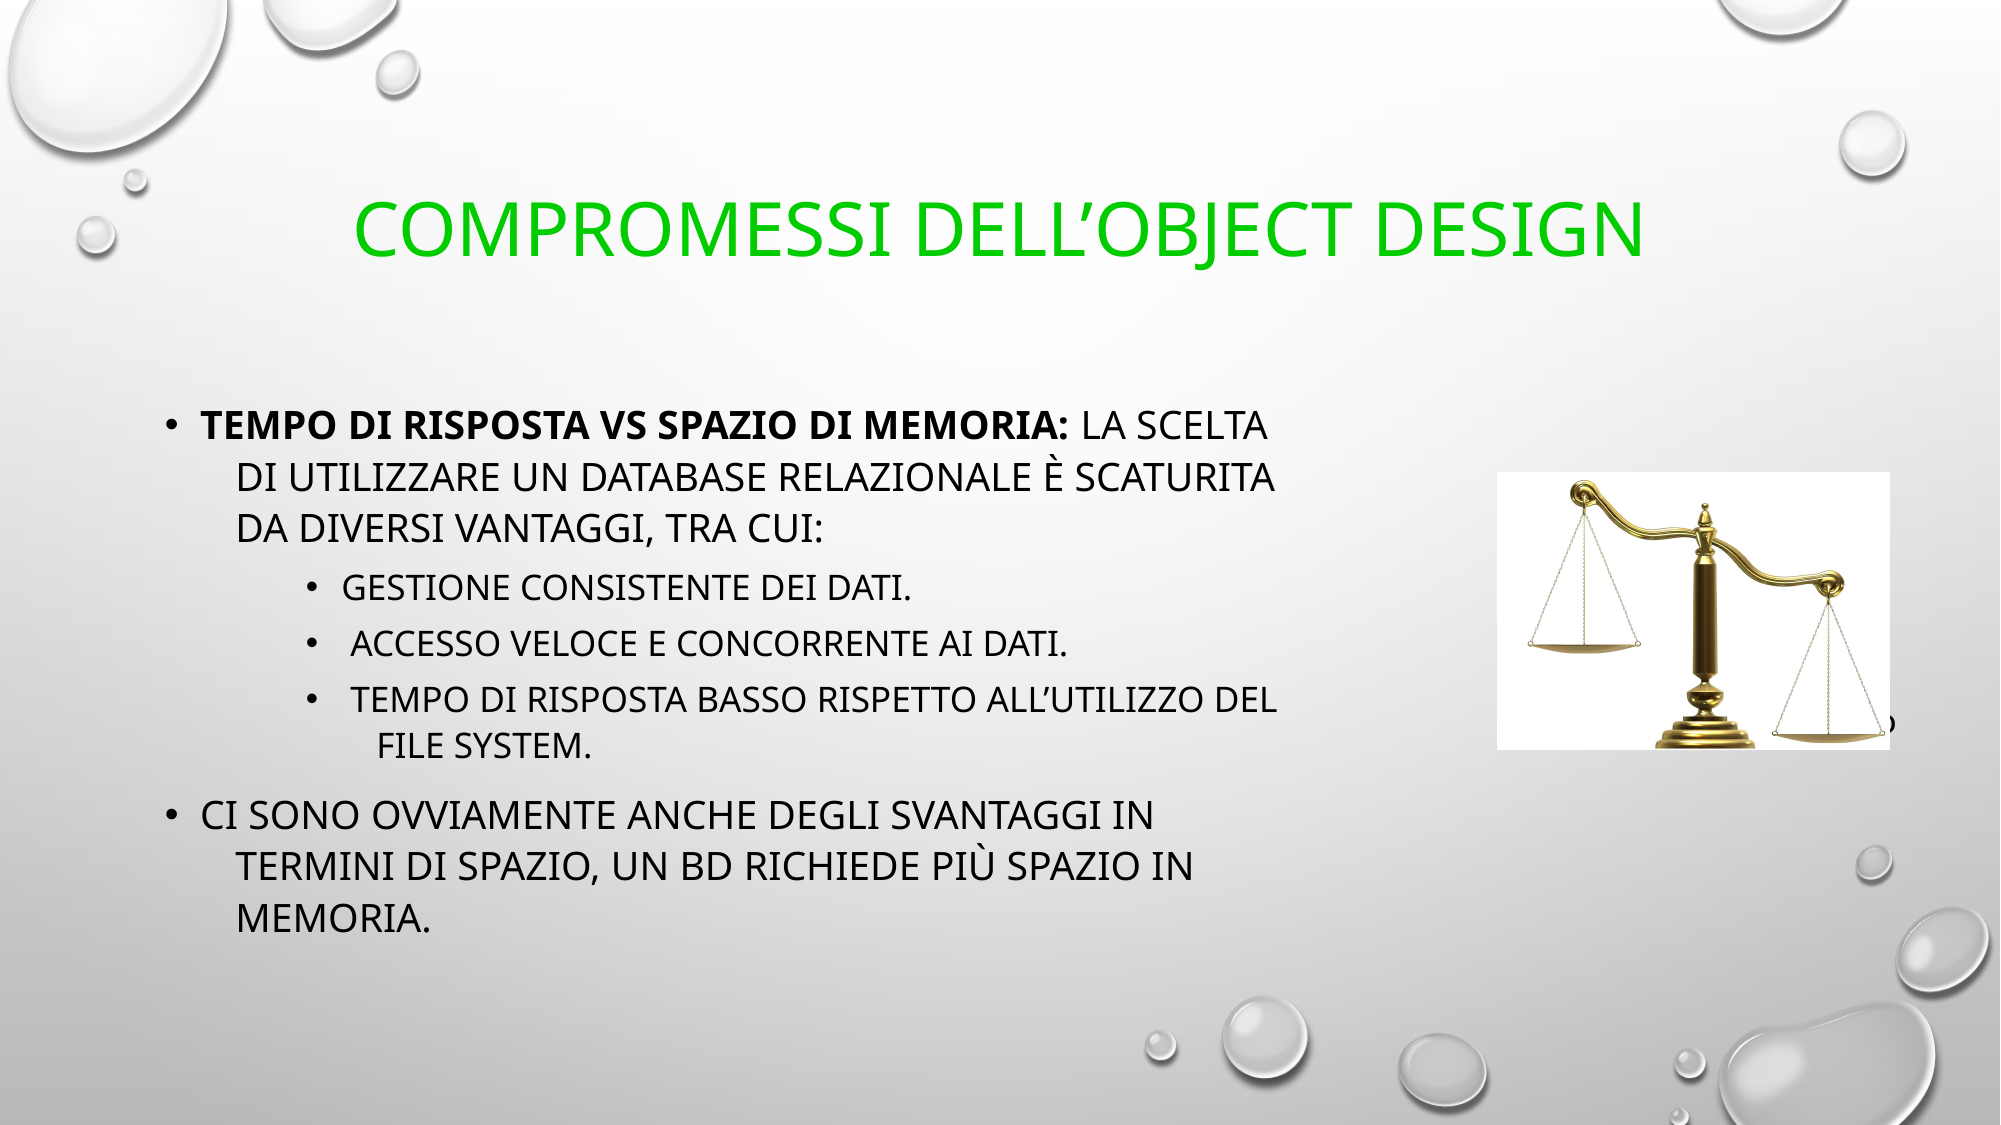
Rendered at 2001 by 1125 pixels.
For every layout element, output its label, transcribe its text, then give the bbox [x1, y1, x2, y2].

title Compromessi dell’object DEsign [149, 101, 1851, 364]
text_box Spazio [1890, 688, 1994, 750]
list Tempo di risposta vs Spazio di memoria: La scelta di utilizzare un Database relazionale è scaturita da diversi vantaggi, tra cui: Gestione consistente dei dati. Accesso veloce e concorrente ai dati. Tempo di risposta basso rispetto all’utilizzo del file system. Ci sono ovviamente anche degli svantaggi in termini di spazio, un BD richiede più spazio in memoria. [149, 388, 1314, 950]
picture [1497, 472, 1890, 750]
